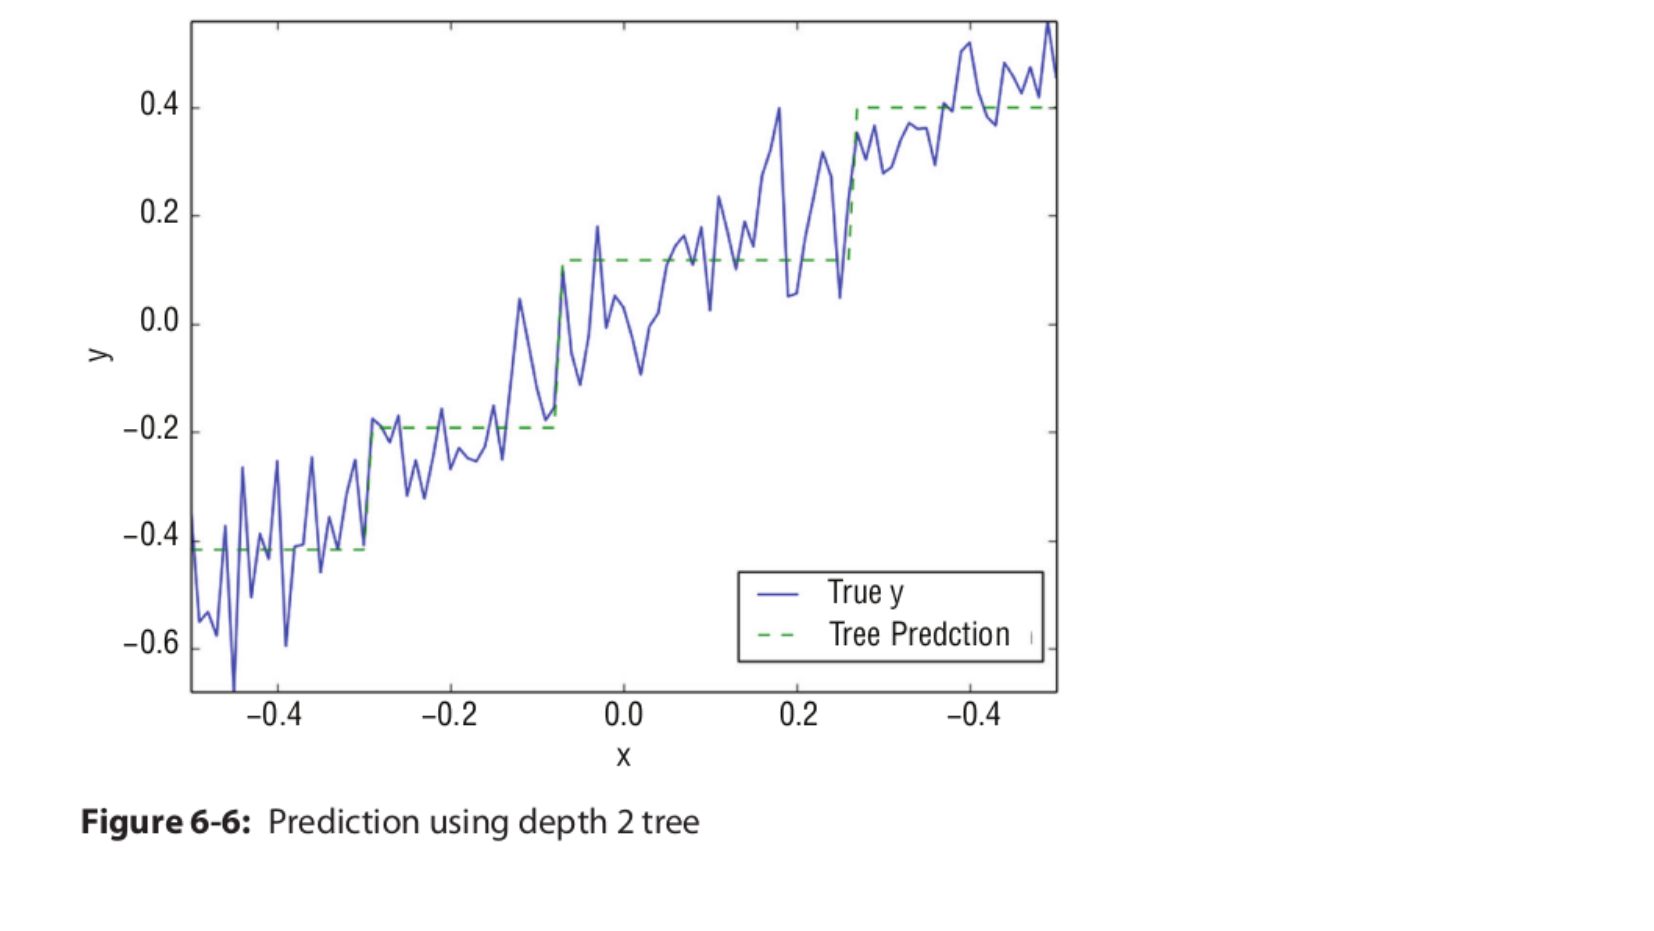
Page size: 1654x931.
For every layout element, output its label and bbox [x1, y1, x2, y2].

picture [29, 10, 1067, 857]
